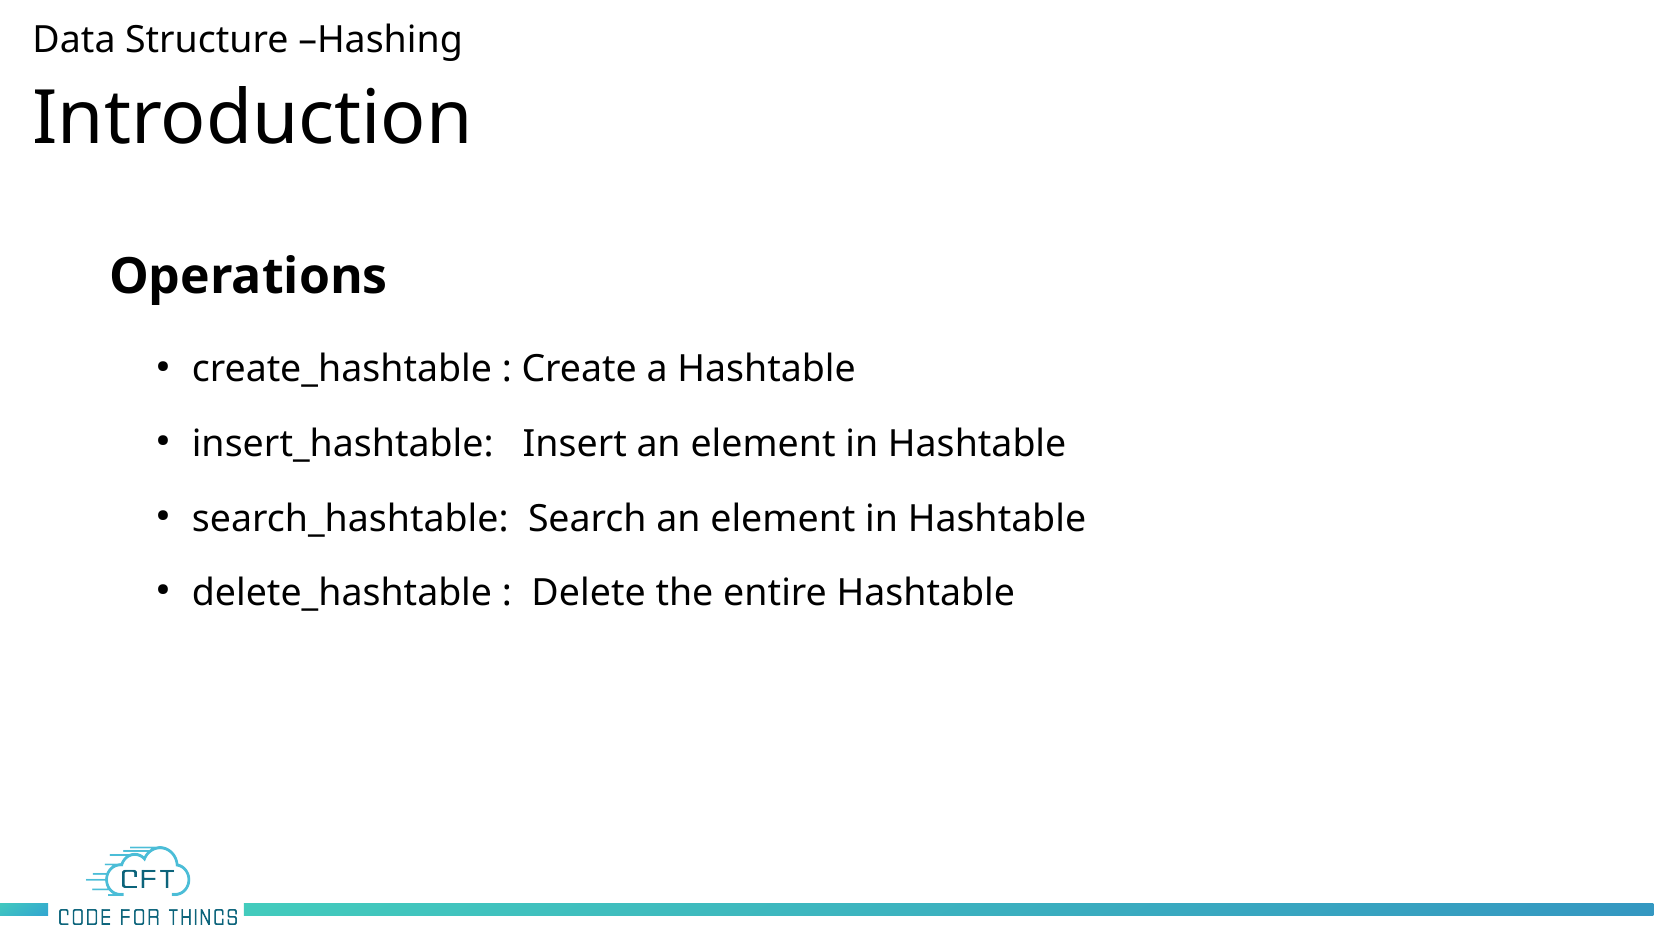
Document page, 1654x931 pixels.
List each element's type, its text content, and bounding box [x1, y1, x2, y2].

text_box create_hashtable : Create a Hashtable insert_hashtable: Insert an element in Hashtable search_hashtable: Search an element in Hashtable delete_hashtable : Delete the entire Hashtable [141, 334, 1252, 682]
picture [59, 846, 237, 925]
title Data Structure –Hashing Introduction [32, 12, 1184, 166]
text_box Operations [94, 232, 467, 318]
